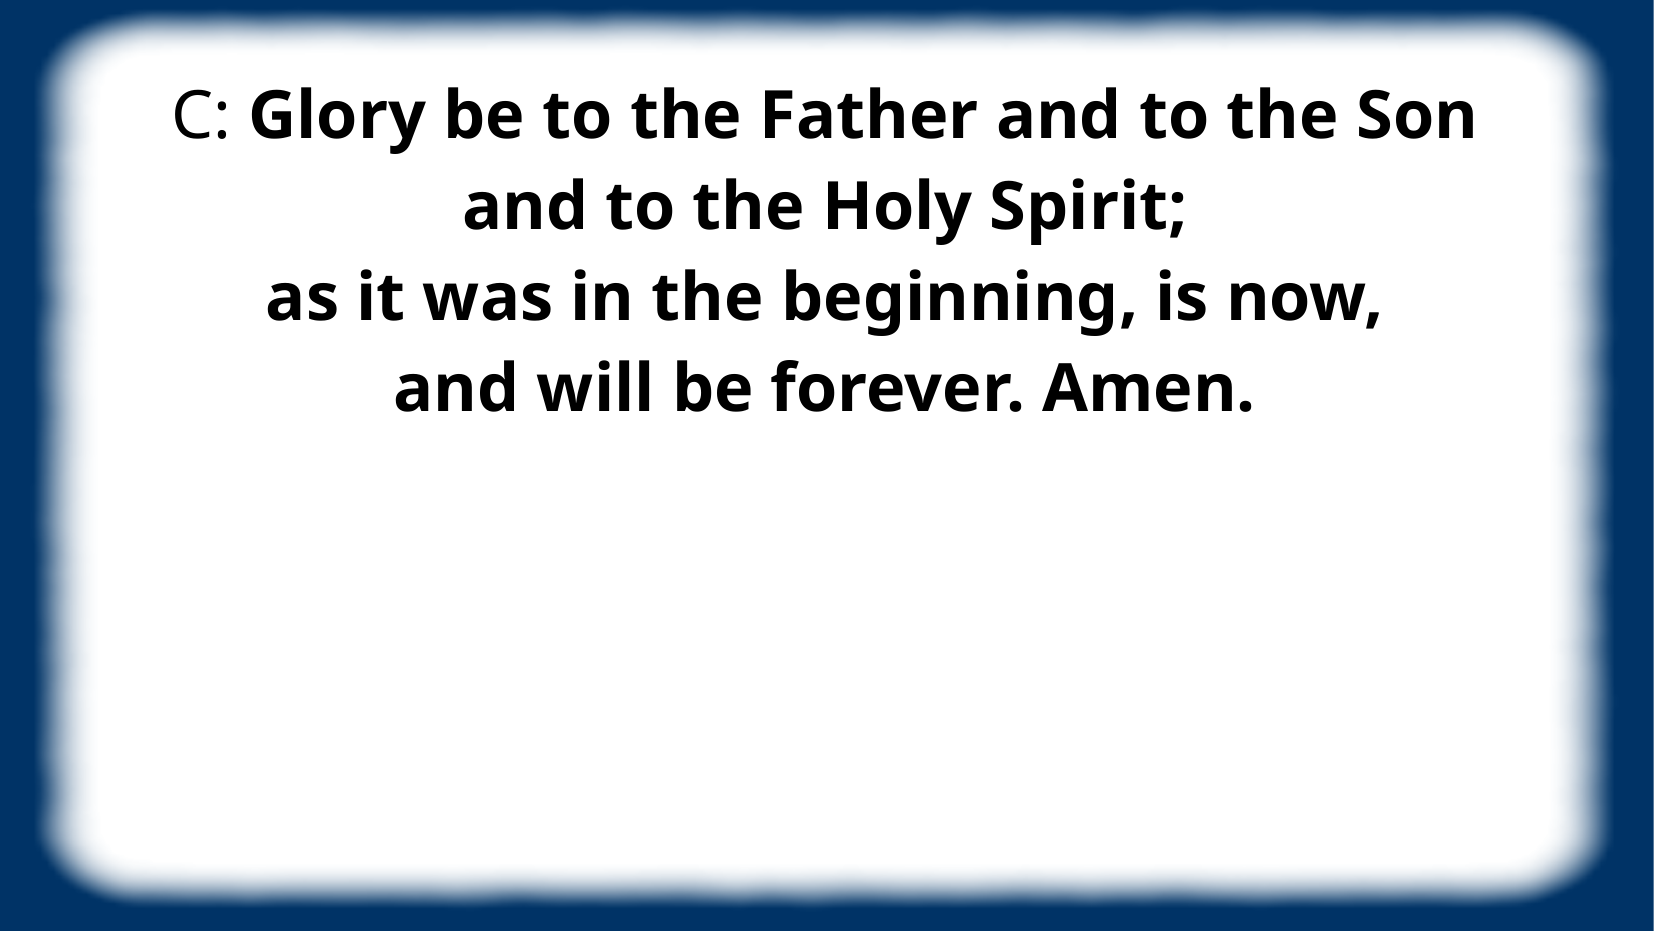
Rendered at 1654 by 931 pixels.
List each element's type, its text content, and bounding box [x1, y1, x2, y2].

picture [0, 0, 1654, 931]
text_box C: Glory be to the Father and to the Son and to the Holy Spirit; as it was in the beginning, is now, and will be forever. Amen. [90, 60, 1561, 430]
